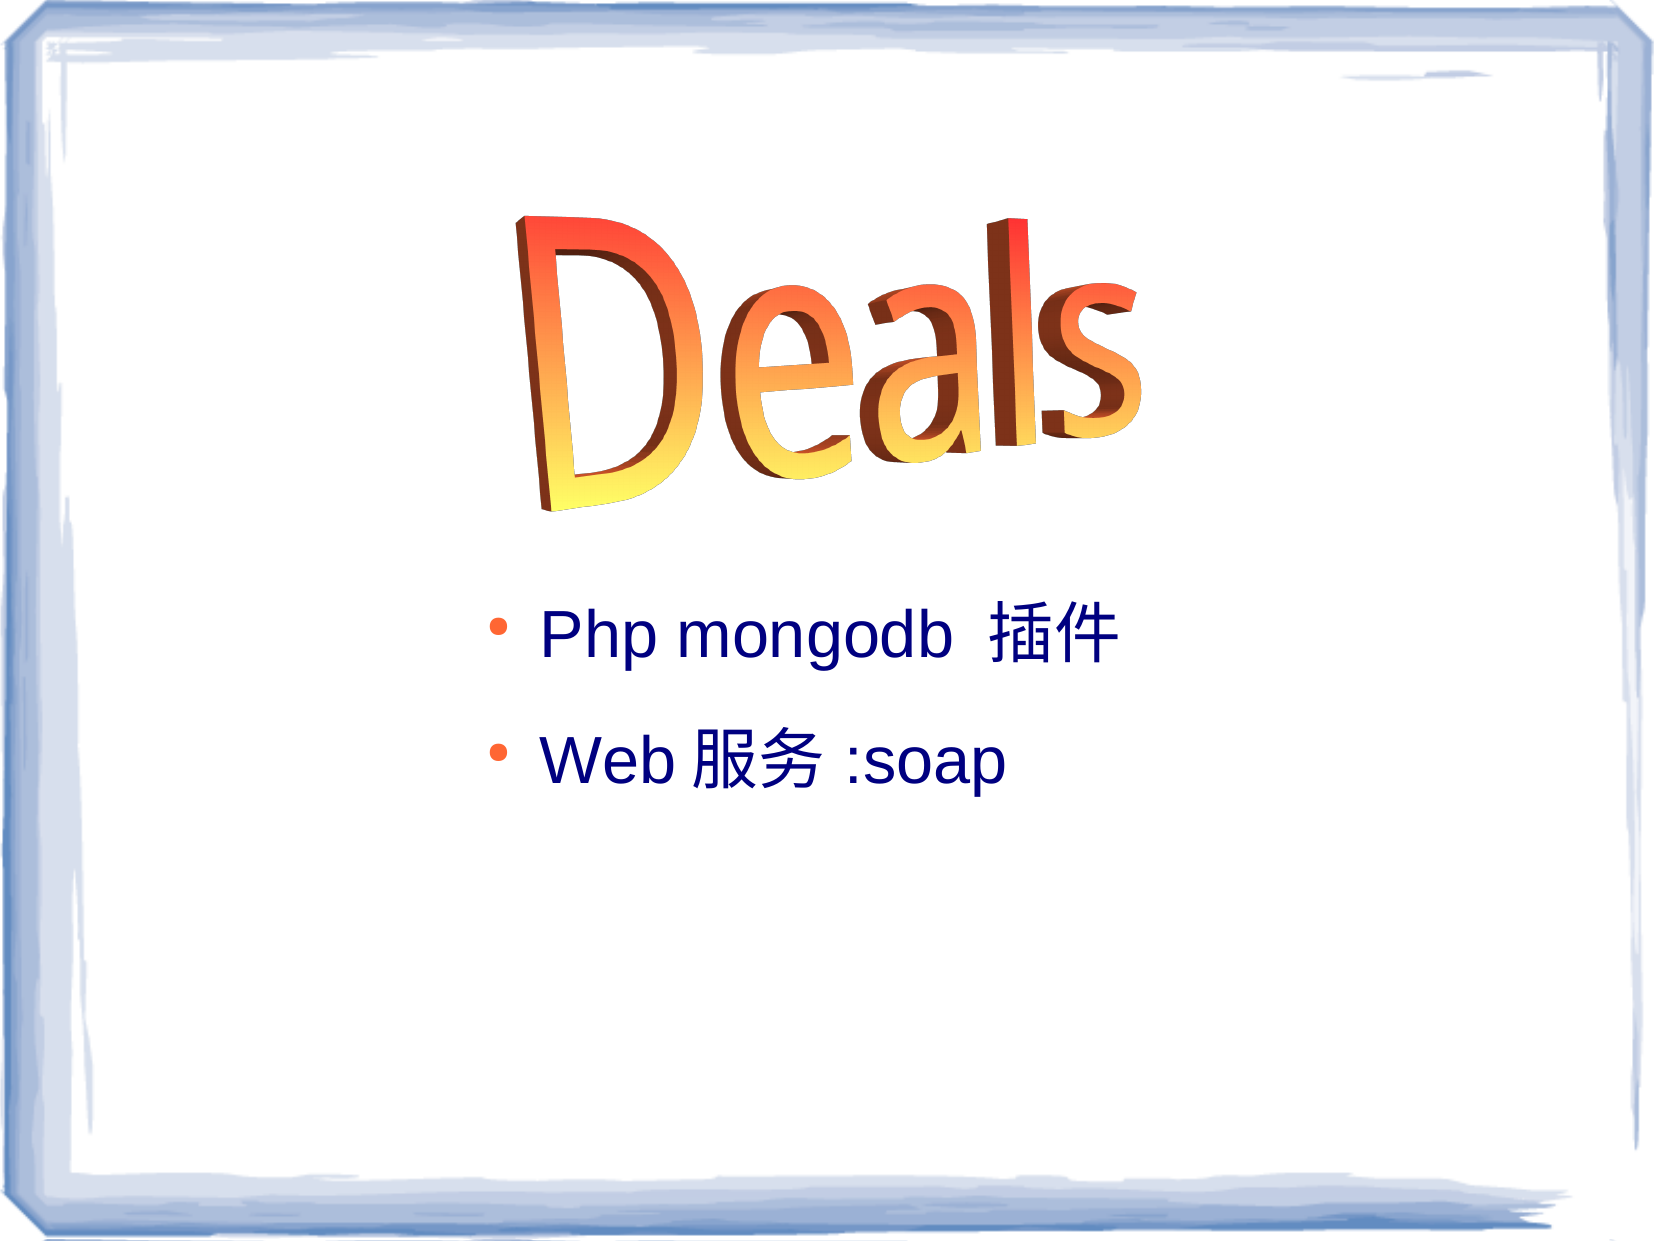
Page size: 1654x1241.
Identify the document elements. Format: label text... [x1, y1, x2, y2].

picture [0, 0, 1654, 1241]
list Php mongodb 插件 Web服务:soap [468, 579, 1401, 891]
